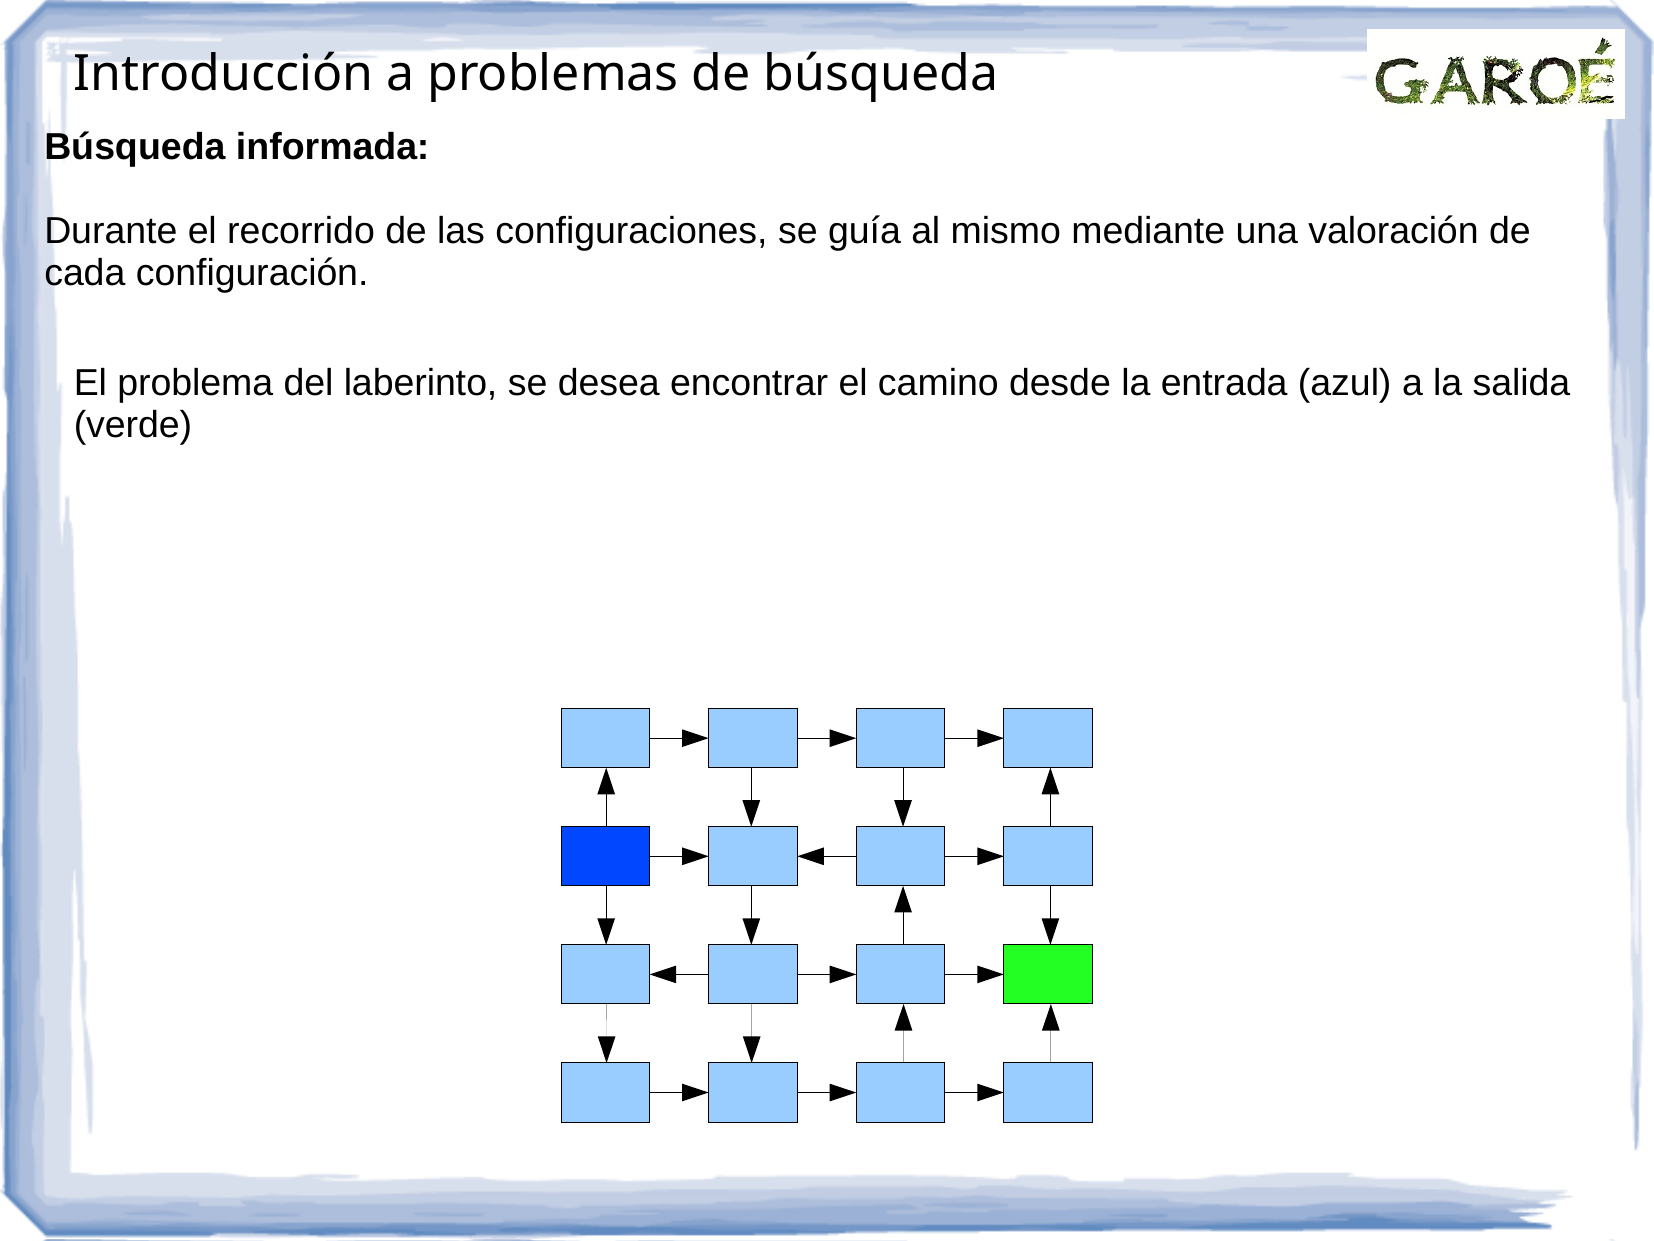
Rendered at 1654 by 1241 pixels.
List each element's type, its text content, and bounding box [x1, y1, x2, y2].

text_box [708, 708, 798, 768]
text_box [708, 1062, 798, 1123]
text_box [1003, 708, 1093, 768]
text_box Búsqueda informada: Durante el recorrido de las configuraciones, se guía al mismo mediante una valoración de cada configuración. [29, 118, 1625, 325]
text_box Introducción a problemas de búsqueda [59, 29, 1367, 115]
text_box [561, 944, 650, 1004]
text_box [856, 826, 945, 886]
text_box [561, 1062, 650, 1123]
picture [0, 0, 1654, 1241]
text_box [561, 826, 650, 886]
text_box El problema del laberinto, se desea encontrar el camino desde la entrada (azul) a la salida (verde) [59, 354, 1625, 454]
text_box [856, 944, 945, 1004]
text_box [708, 944, 798, 1004]
text_box [1003, 944, 1093, 1004]
text_box [856, 708, 945, 768]
text_box [1003, 1062, 1093, 1123]
text_box [708, 826, 798, 886]
text_box [1003, 826, 1093, 886]
text_box [561, 708, 650, 768]
text_box [856, 1062, 945, 1123]
